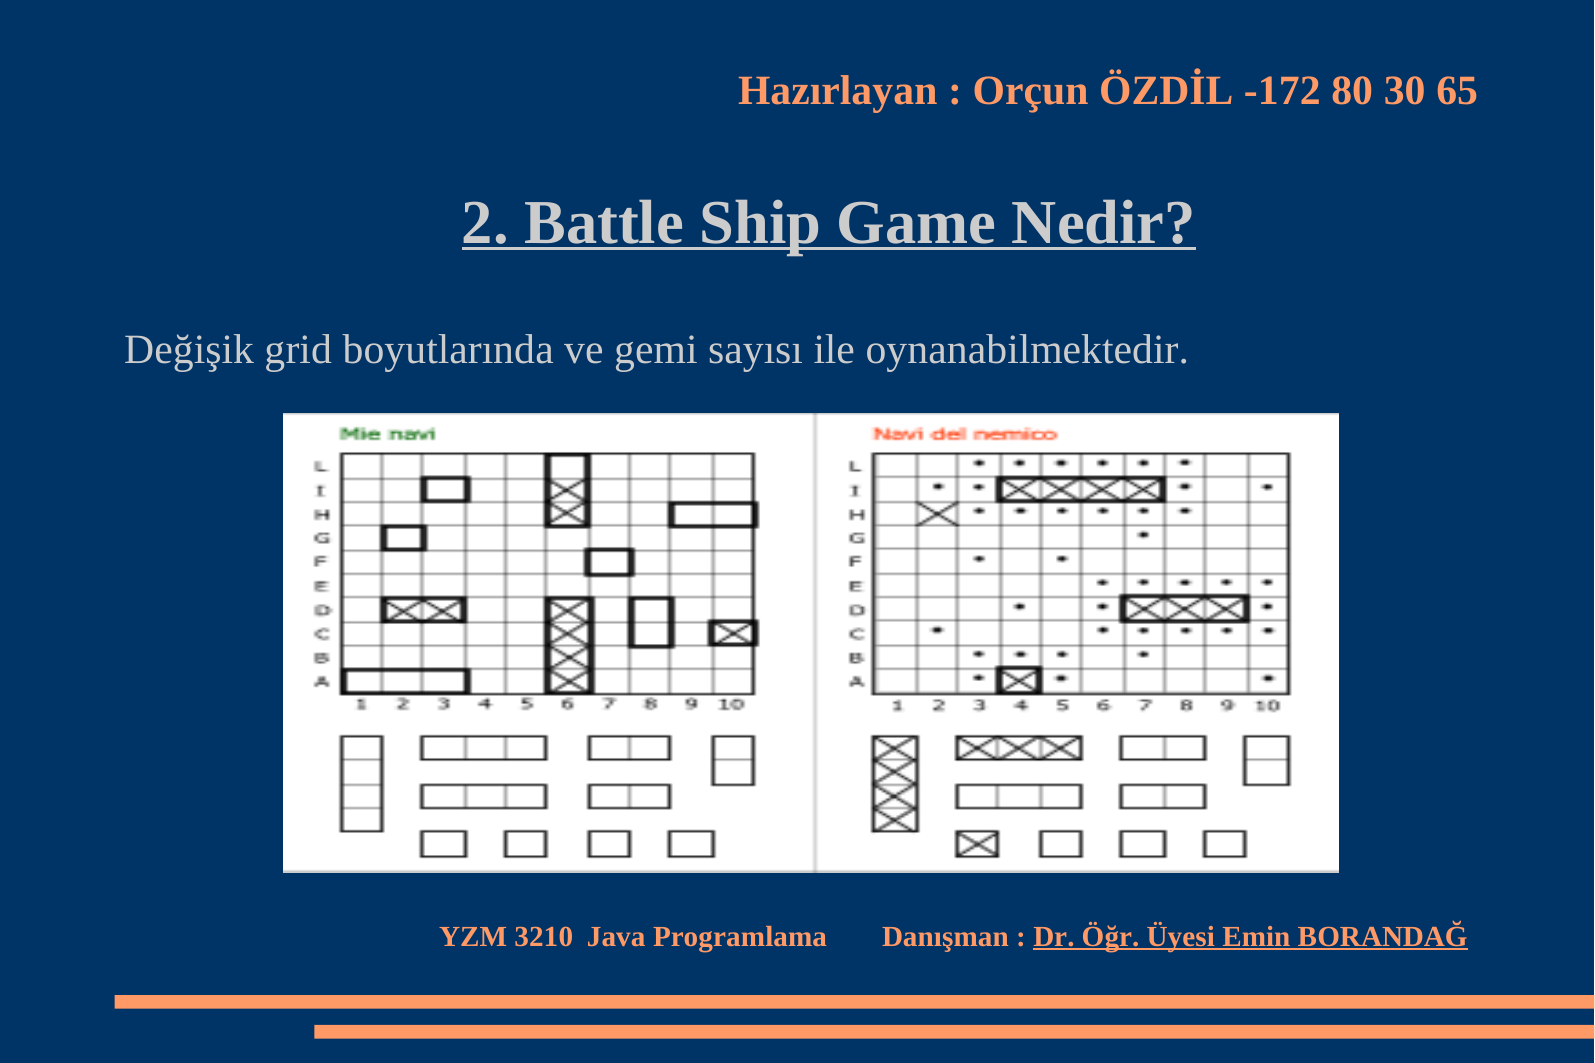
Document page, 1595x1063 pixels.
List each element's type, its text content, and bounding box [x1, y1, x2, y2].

subtitle 2. Battle Ship Game Nedir? Değişik grid boyutlarında ve gemi sayısı ile oynanabilmektedir. [124, 165, 1512, 396]
title YZM 3210 Java Programlama Danışman : Dr. Öğr. Üyesi Emin BORANDAĞ [106, 885, 1468, 988]
title Hazırlayan : Orçun ÖZDİL -172 80 30 65 [117, 39, 1479, 142]
picture [283, 413, 1339, 873]
